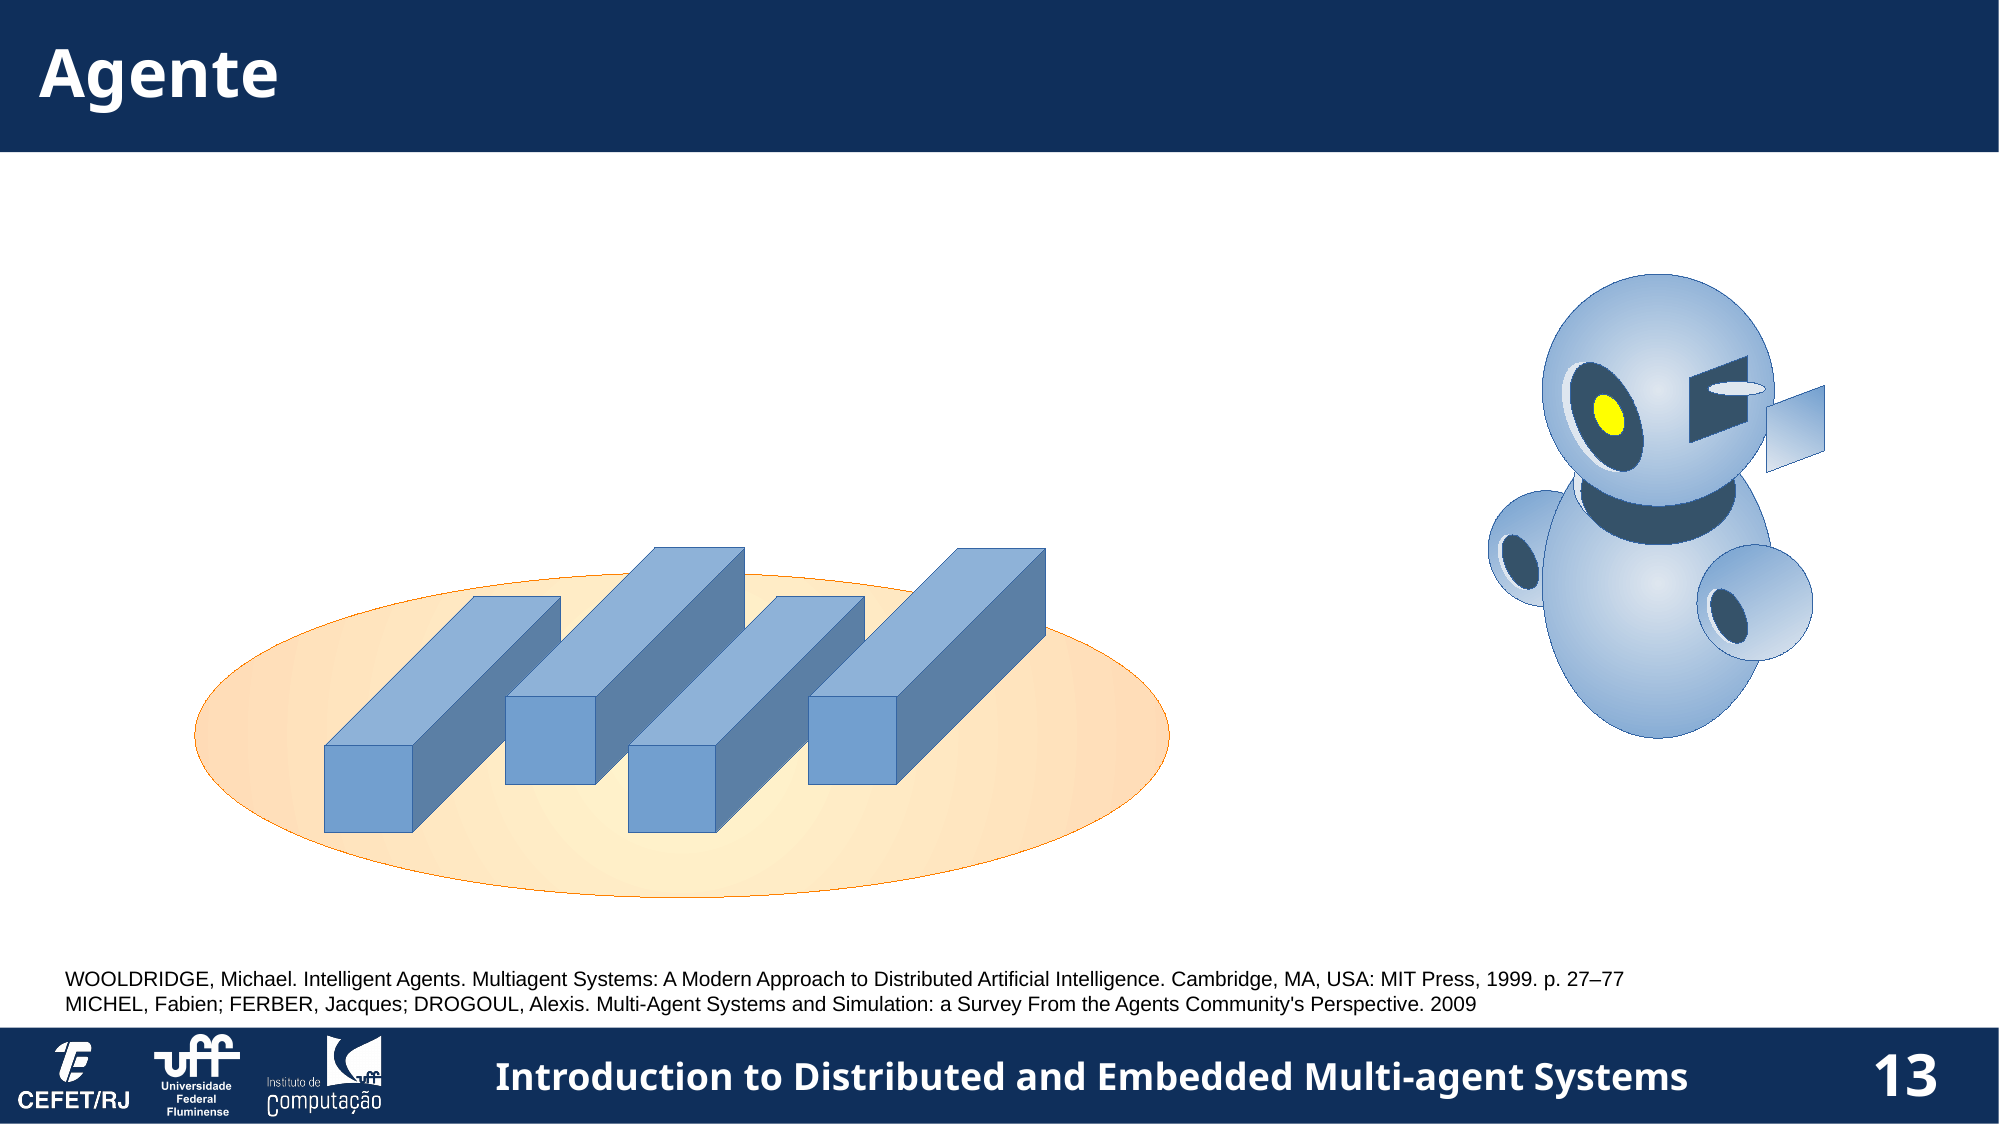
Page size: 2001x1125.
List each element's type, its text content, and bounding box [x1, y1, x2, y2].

picture [153, 1033, 241, 1121]
text_box [1488, 274, 1825, 739]
text_box [194, 549, 1170, 898]
text_box WOOLDRIDGE, Michael. Intelligent Agents. Multiagent Systems: A Modern Approach to Distributed Artificial Intelligence. Cambridge, MA, USA: MIT Press, 1999. p. 27–77 MICHEL, Fabien; FERBER, Jacques; DROGOUL, Alexis. Multi-Agent Systems and Simulation: a Survey From the Agents Community's Perspective. 2009 [50, 958, 1969, 1024]
picture [18, 1021, 129, 1125]
picture [265, 1033, 383, 1117]
text_box Agente [25, 23, 1999, 119]
